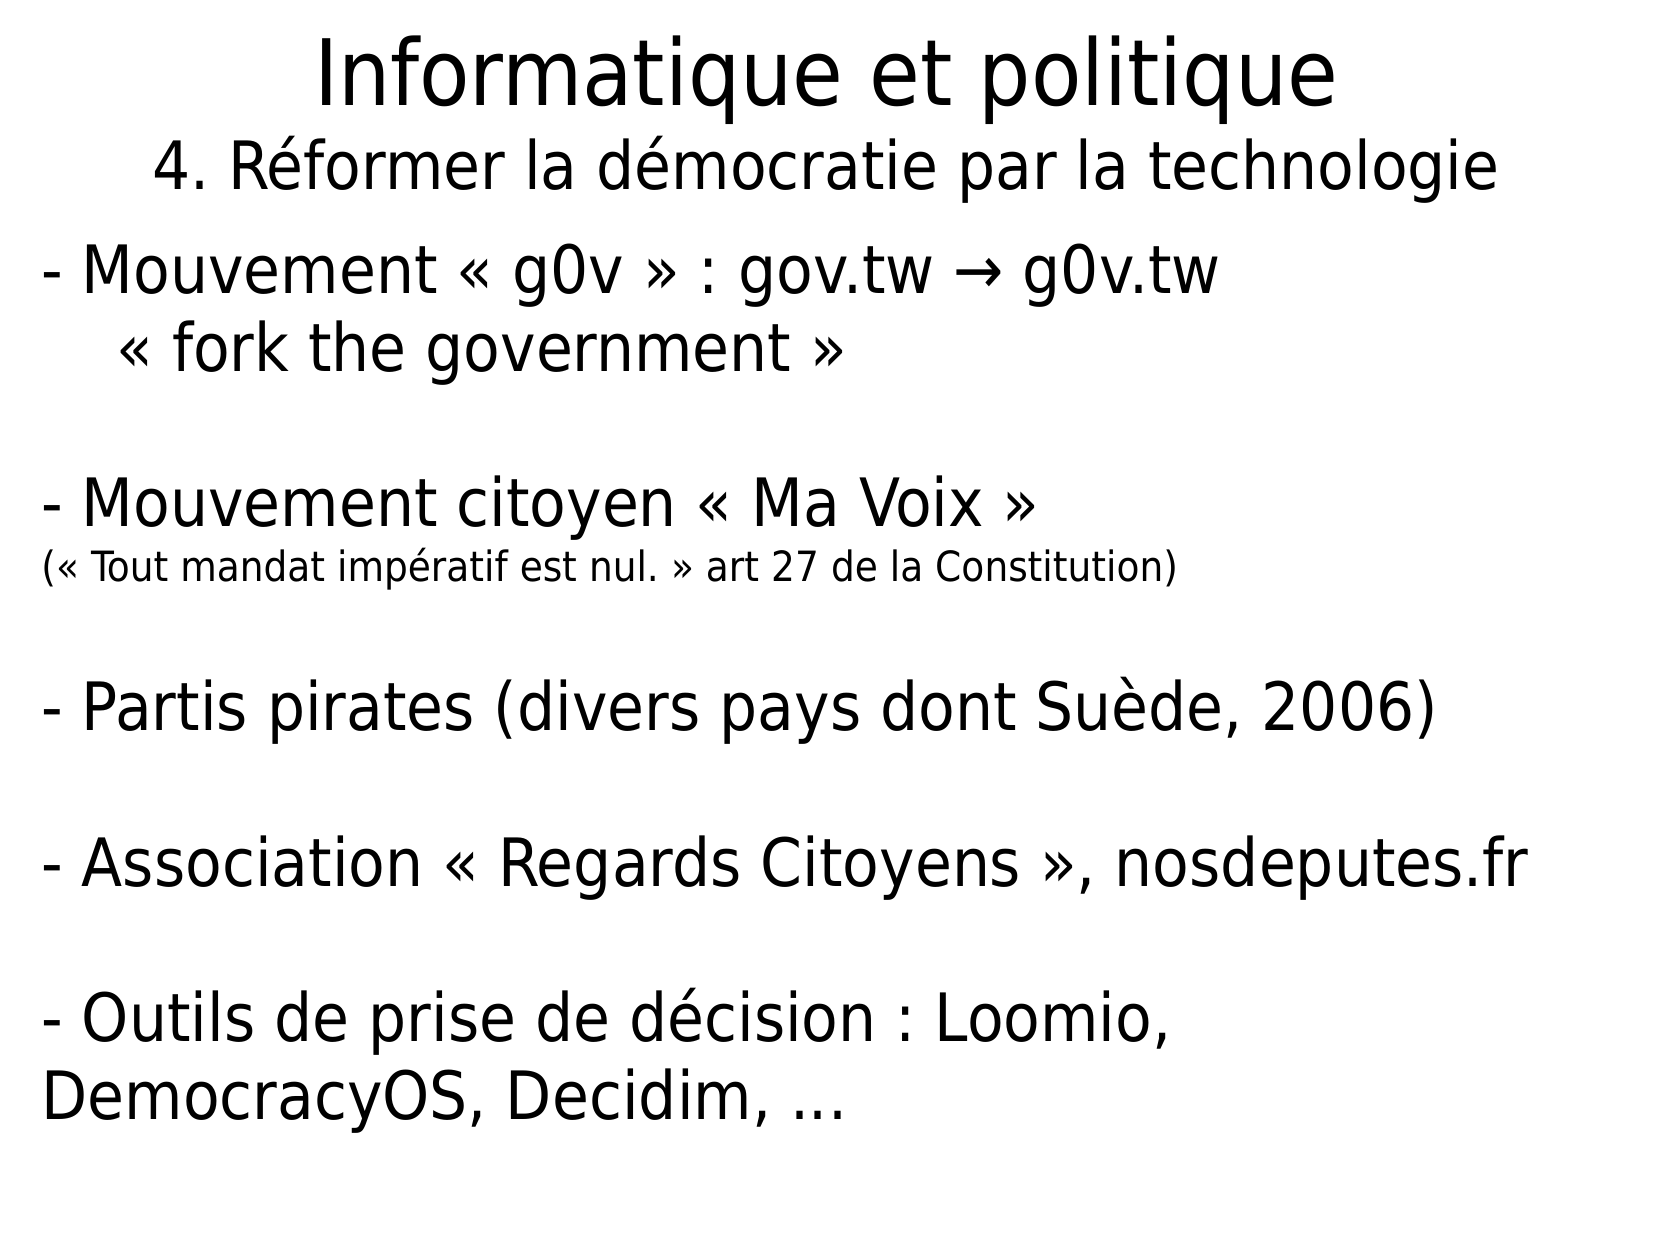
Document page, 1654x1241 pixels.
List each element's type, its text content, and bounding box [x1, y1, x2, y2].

title Informatique et politique 4. Réformer la démocratie par la technologie [41, 12, 1613, 214]
title - Mouvement « g0v » : gov.tw → g0v.tw « fork the government » - Mouvement citoyen « Ma Voix » (« Tout mandat impératif est nul. » art 27 de la Constitution) - Partis pirates (divers pays dont Suède, 2006) - Association « Regards Citoyens », nosdeputes.fr - Outils de prise de décision : Loomio, DemocracyOS, Decidim, ... [41, 231, 1613, 1241]
